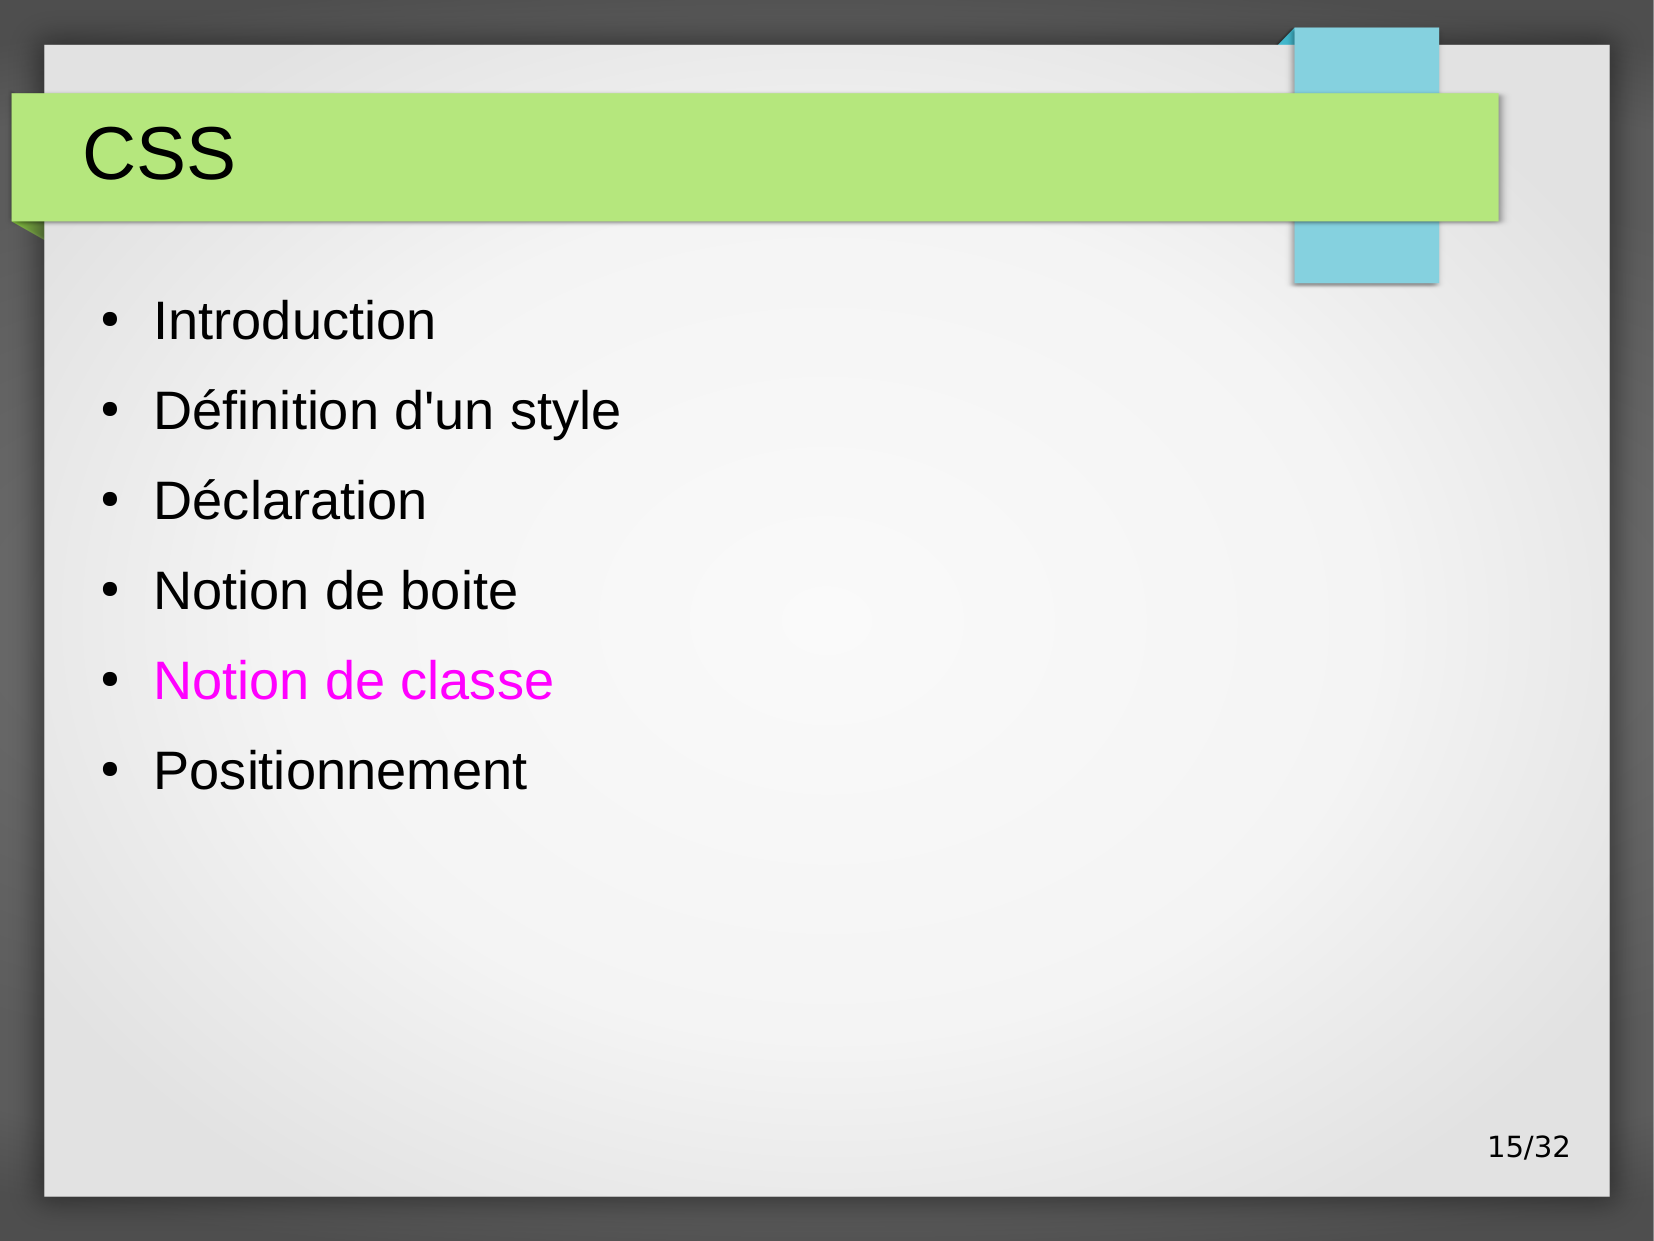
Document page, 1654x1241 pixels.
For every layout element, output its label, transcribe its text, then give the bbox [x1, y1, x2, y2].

list Introduction Définition d'un style Déclaration Notion de boite Notion de classe Positionnement [82, 290, 1571, 1115]
title CSS [82, 94, 1264, 213]
picture [0, 0, 1654, 1241]
